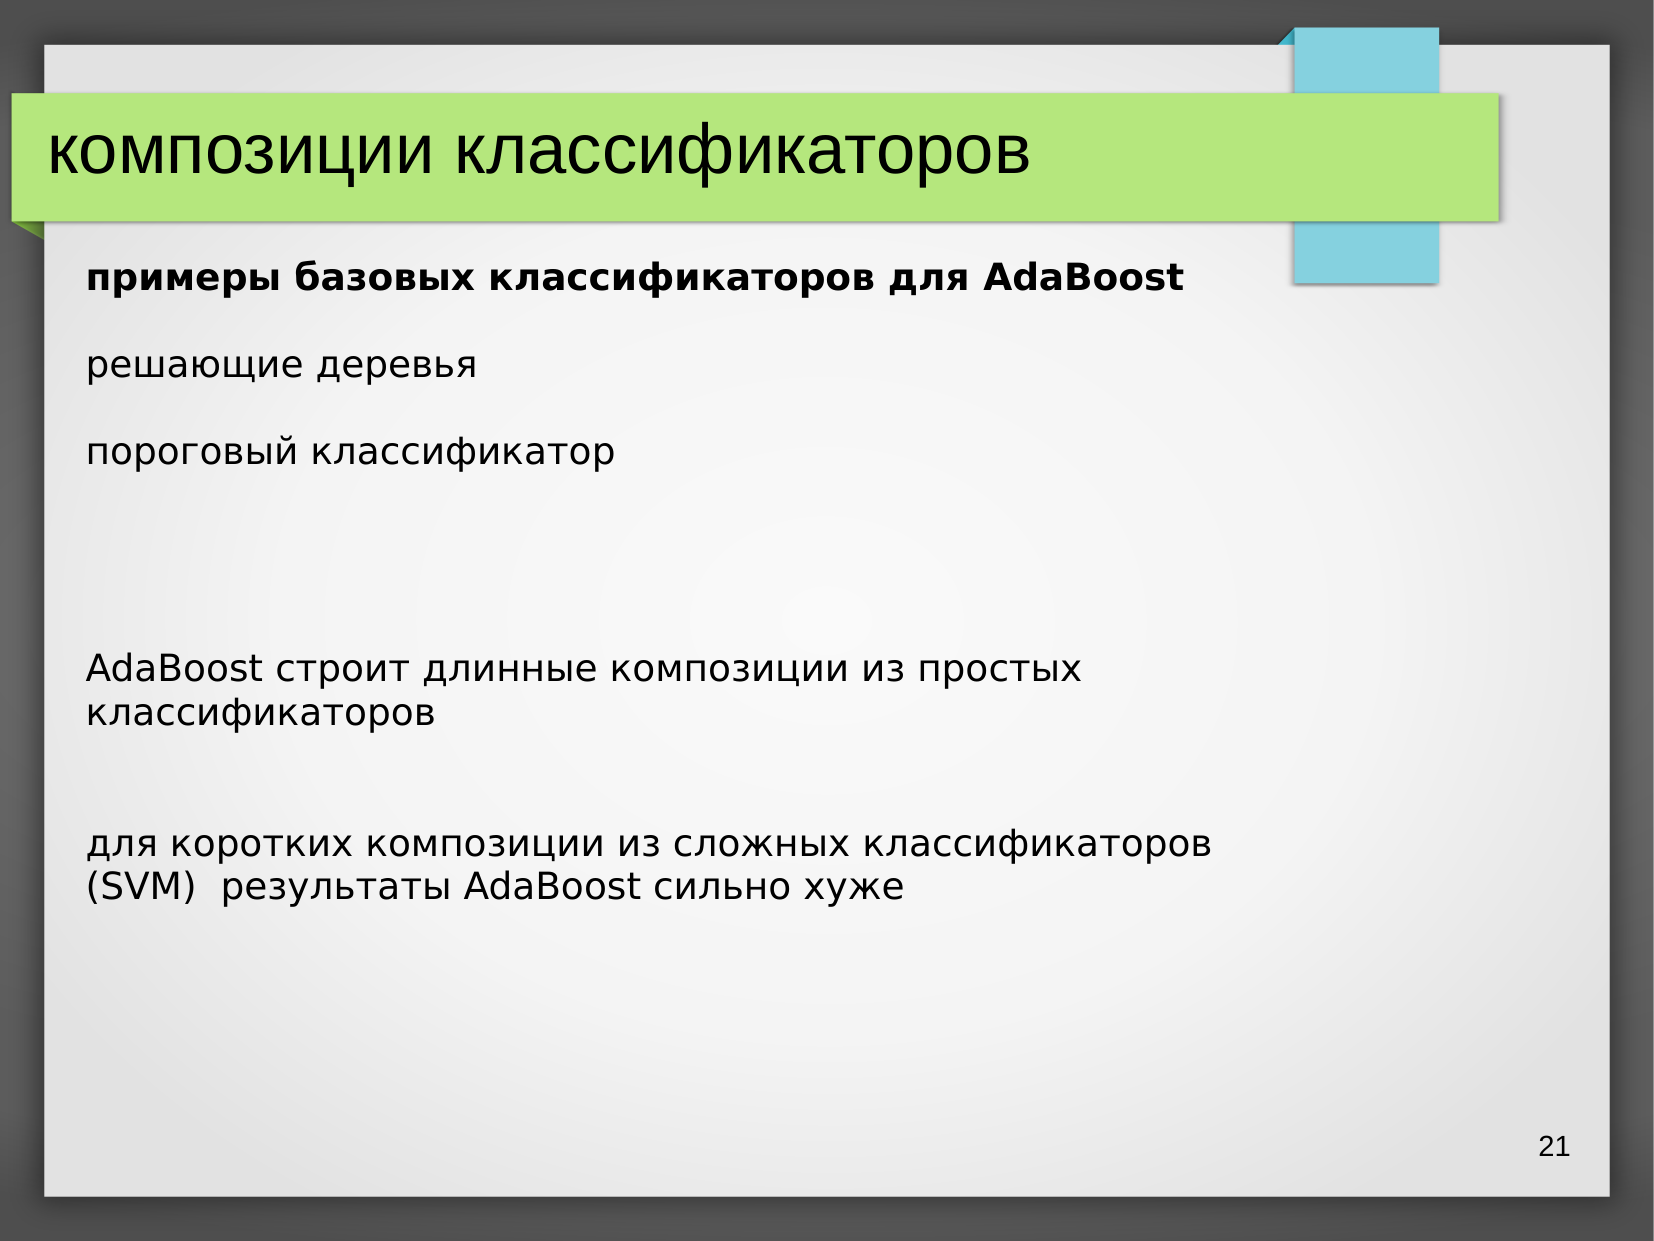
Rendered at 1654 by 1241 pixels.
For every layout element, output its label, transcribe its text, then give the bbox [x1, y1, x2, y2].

title композиции классификаторов [47, 109, 1501, 189]
text_box примеры базовых классификаторов для AdaBoost решающие деревья пороговый классификатор AdaBoost строит длинные композиции из простых классификаторов для коротких композиции из сложных классификаторов (SVM) результаты AdaBoost сильно хуже [70, 248, 1264, 916]
picture [0, 0, 1654, 1241]
